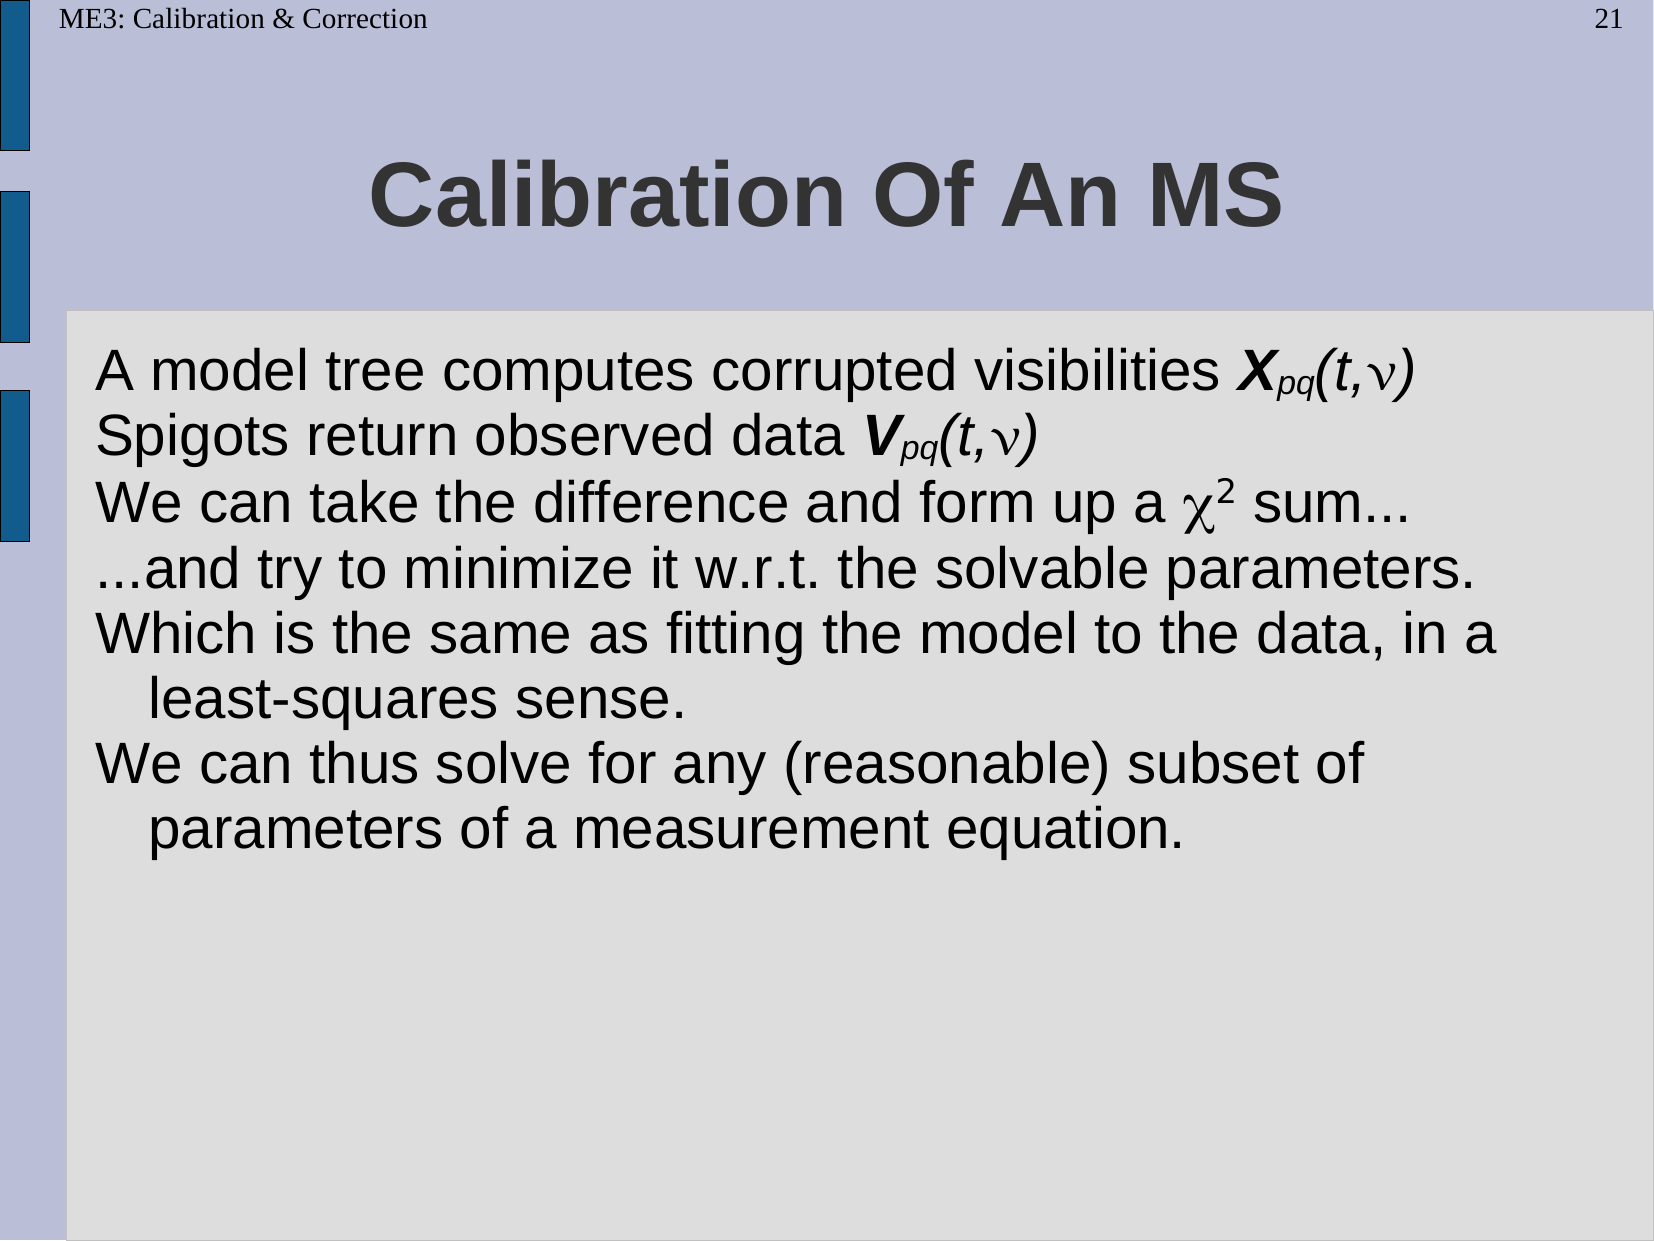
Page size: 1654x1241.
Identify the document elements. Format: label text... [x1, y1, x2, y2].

title Calibration Of An MS [121, 91, 1534, 299]
list A model tree computes corrupted visibilities Xpq(t,) Spigots return observed data Vpq(t,) We can take the difference and form up a 2 sum... ...and try to minimize it w.r.t. the solvable parameters. Which is the same as fitting the model to the data, in a least-squares sense. We can thus solve for any (reasonable) subset of parameters of a measurement equation. [77, 337, 1595, 1123]
